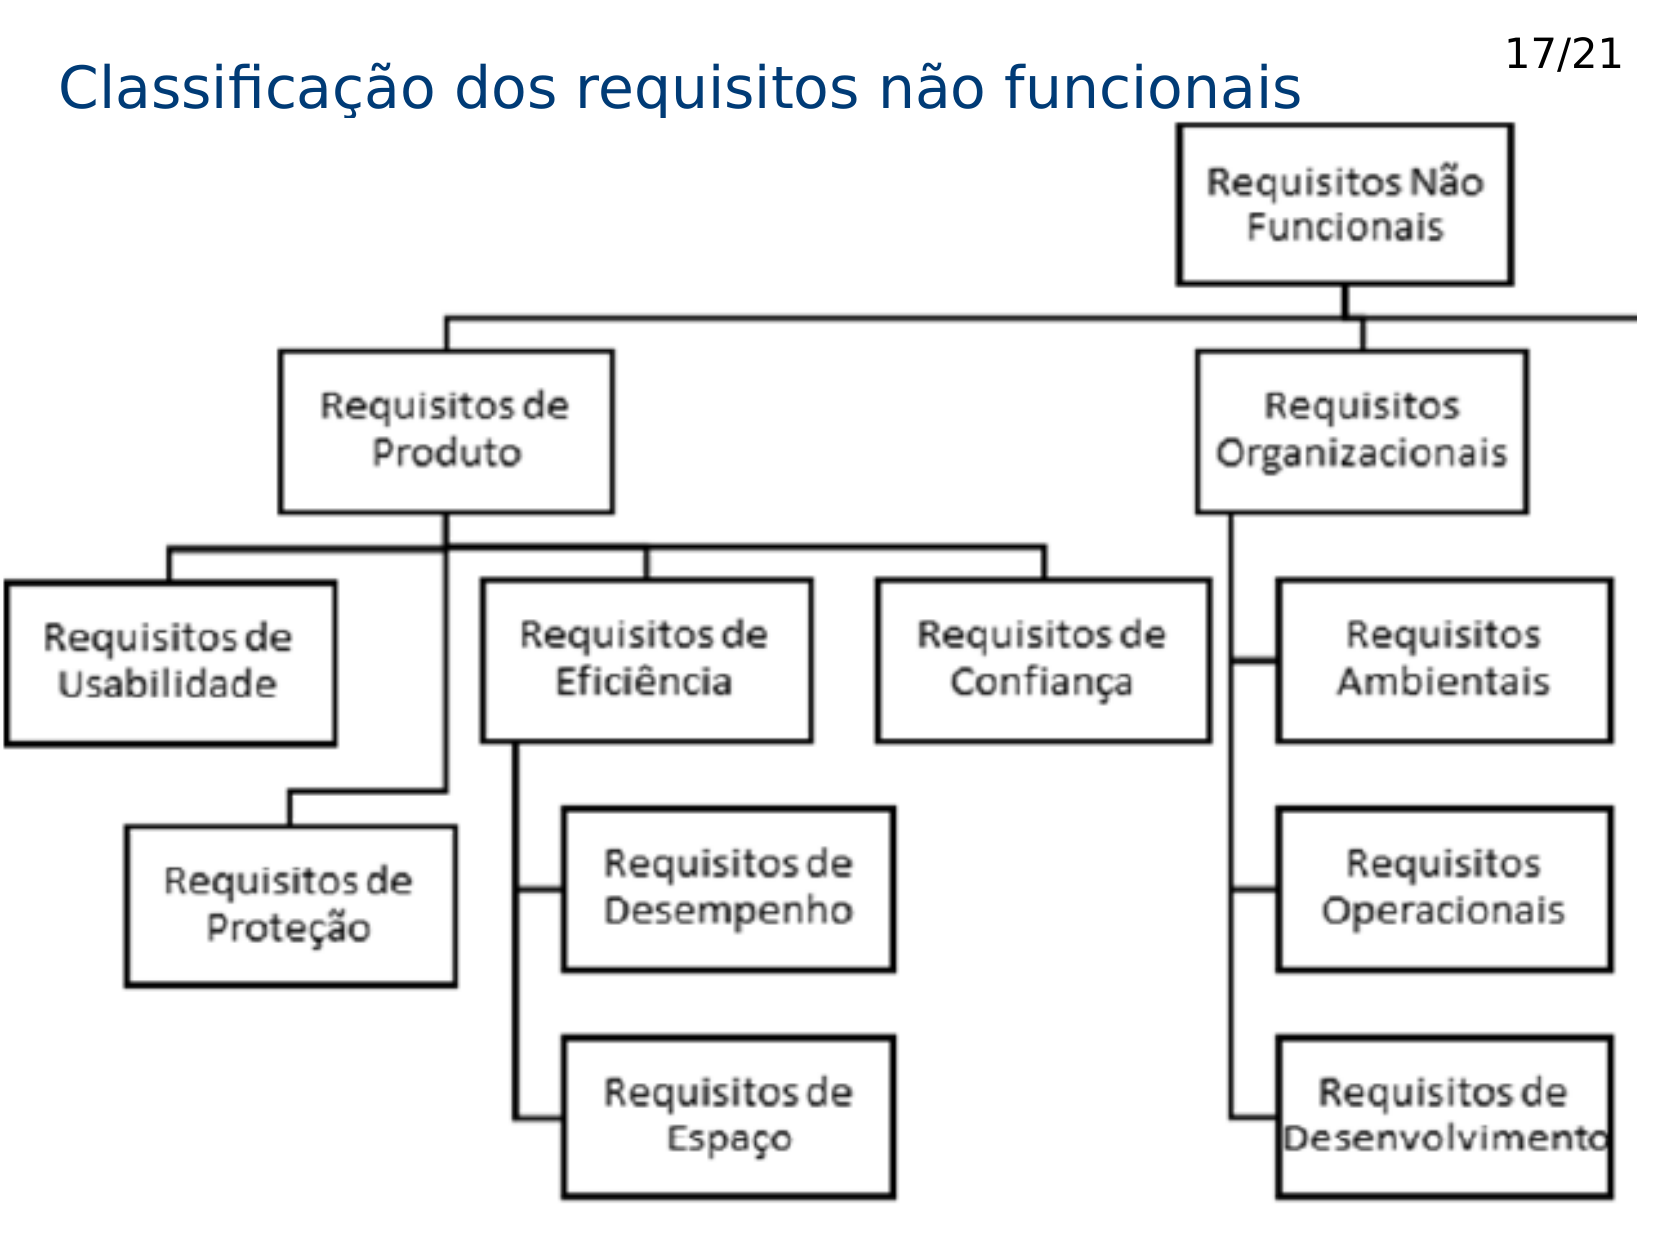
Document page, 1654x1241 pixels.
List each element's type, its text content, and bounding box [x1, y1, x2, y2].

title Classificação dos requisitos não funcionais [59, 29, 1506, 118]
picture [2, 118, 1637, 1211]
